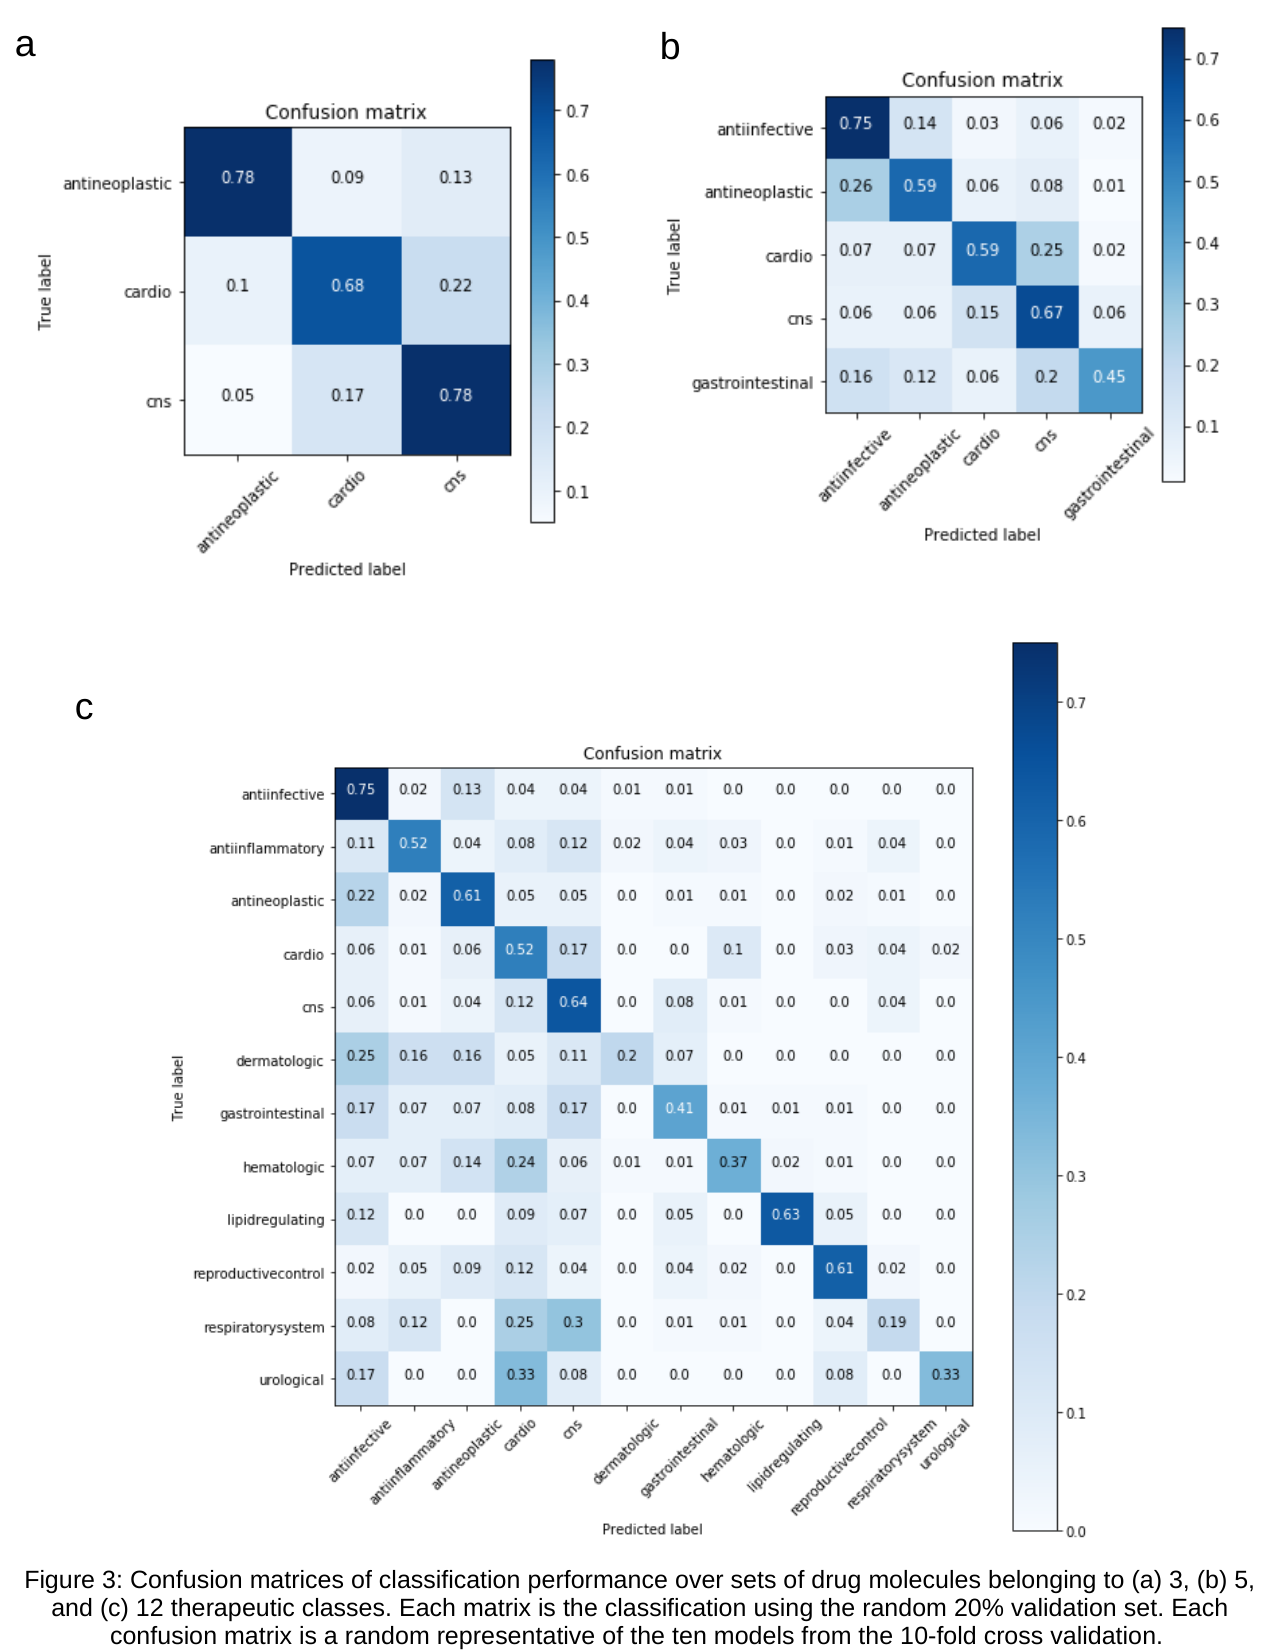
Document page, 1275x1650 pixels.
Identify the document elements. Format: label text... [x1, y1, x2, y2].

picture [164, 629, 1096, 1548]
text_box a [0, 15, 46, 72]
picture [29, 44, 601, 588]
title Figure 3: Confusion matrices of classification performance over sets of drug molecules belonging to (a) 3, (b) 5, and (c) 12 therapeutic classes. Each matrix is the classification using the random 20% validation set. Each confusion matrix is a random representative of the ten models from the 10-fold cross validation. [7, 1565, 1275, 1650]
picture [658, 12, 1231, 556]
text_box c [60, 678, 106, 736]
text_box b [645, 18, 691, 76]
